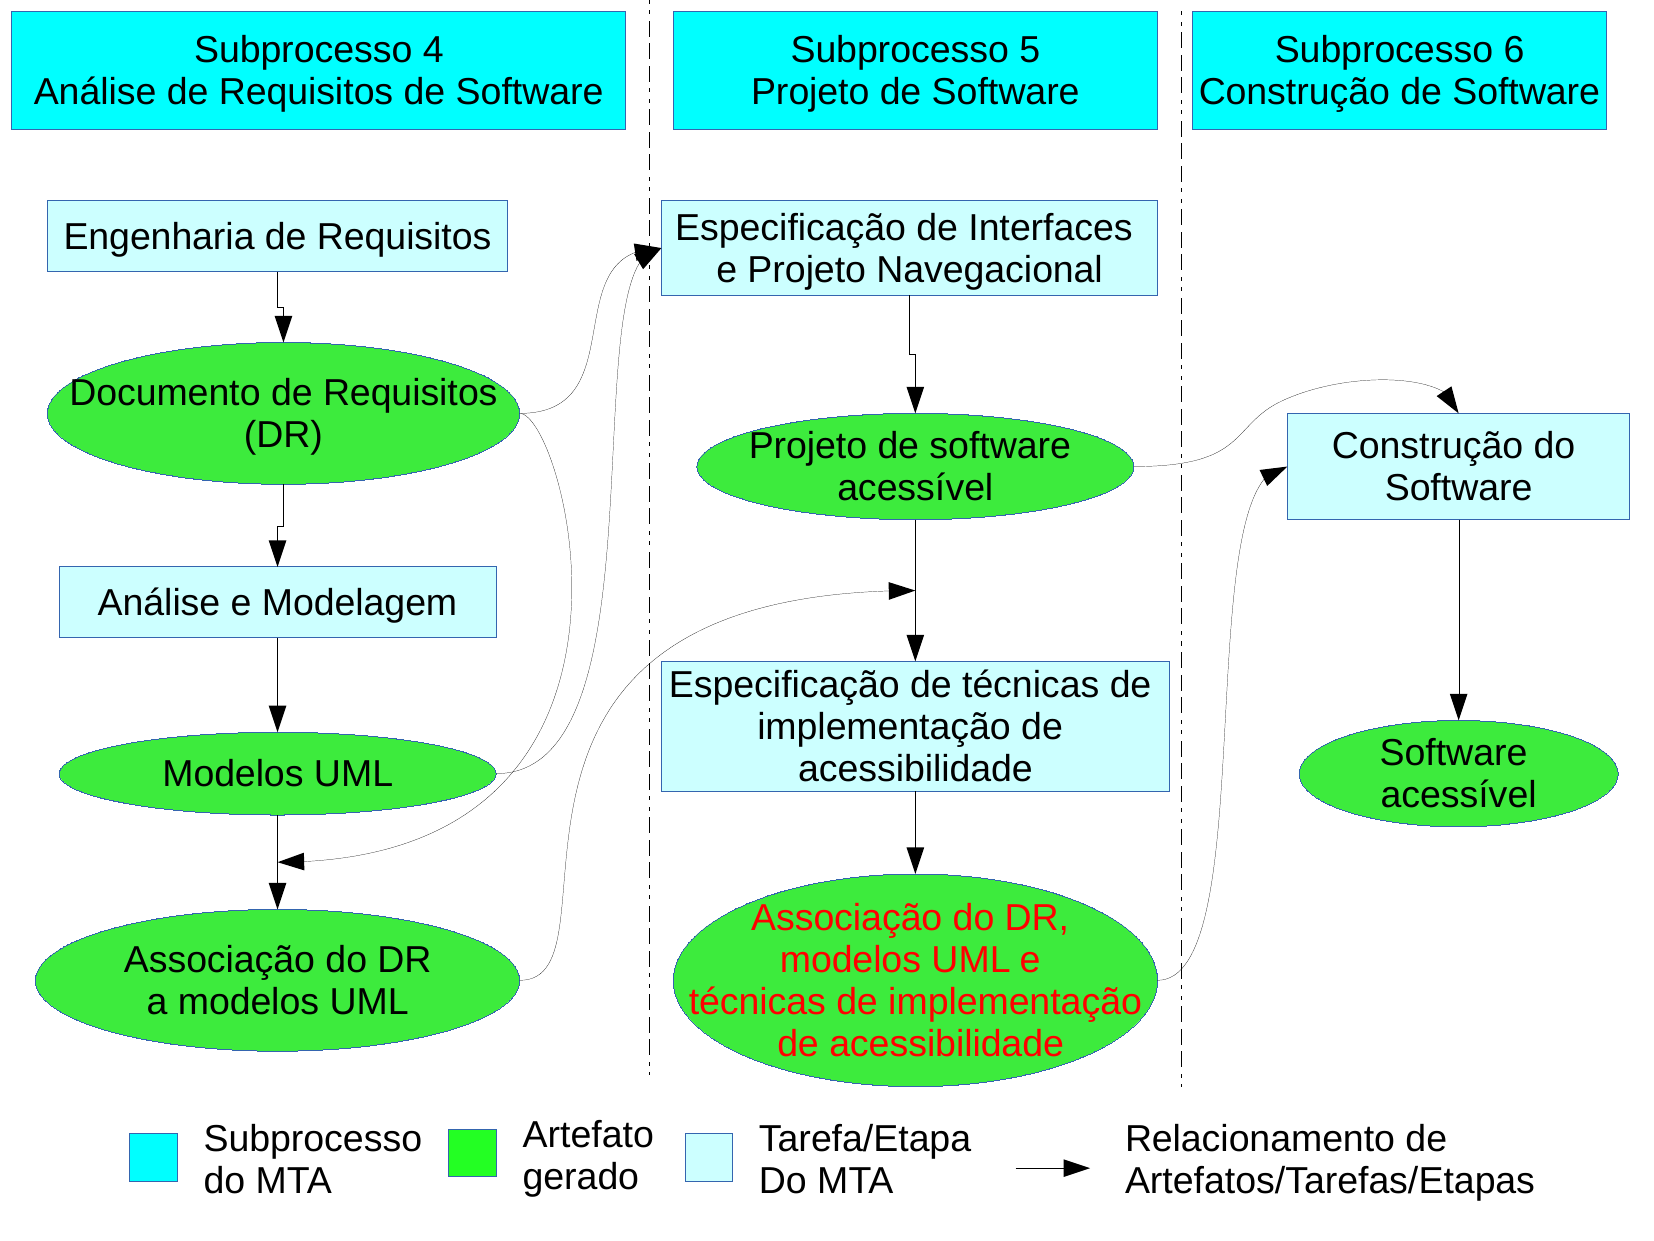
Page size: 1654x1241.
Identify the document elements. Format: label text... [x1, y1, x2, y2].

text_box Construção do Software [1287, 413, 1630, 520]
text_box Modelos UML [59, 732, 497, 816]
text_box [448, 1129, 497, 1177]
text_box Relacionamento de Artefatos/Tarefas/Etapas [1110, 1110, 1560, 1210]
text_box [129, 1133, 178, 1182]
text_box Associação do DR, modelos UML e técnicas de implementação de acessibilidade [673, 874, 1158, 1087]
text_box Subprocesso 4 Análise de Requisitos de Software [11, 11, 626, 130]
text_box [685, 1133, 733, 1182]
text_box Documento de Requisitos (DR) [47, 342, 520, 485]
text_box Projeto de software acessível [696, 413, 1134, 520]
text_box Tarefa/Etapa Do MTA [744, 1110, 993, 1210]
text_box Subprocesso 6 Construção de Software [1192, 11, 1607, 130]
text_box Subprocesso 5 Projeto de Software [673, 11, 1158, 130]
text_box Software acessível [1299, 720, 1619, 827]
text_box Especificação de técnicas de implementação de acessibilidade [661, 661, 1170, 792]
text_box Engenharia de Requisitos [47, 200, 508, 272]
text_box Subprocesso do MTA [188, 1110, 438, 1210]
text_box Análise e Modelagem [59, 566, 497, 638]
text_box Associação do DR a modelos UML [35, 909, 520, 1052]
text_box Artefato gerado [507, 1105, 686, 1205]
text_box Especificação de Interfaces e Projeto Navegacional [661, 200, 1158, 296]
